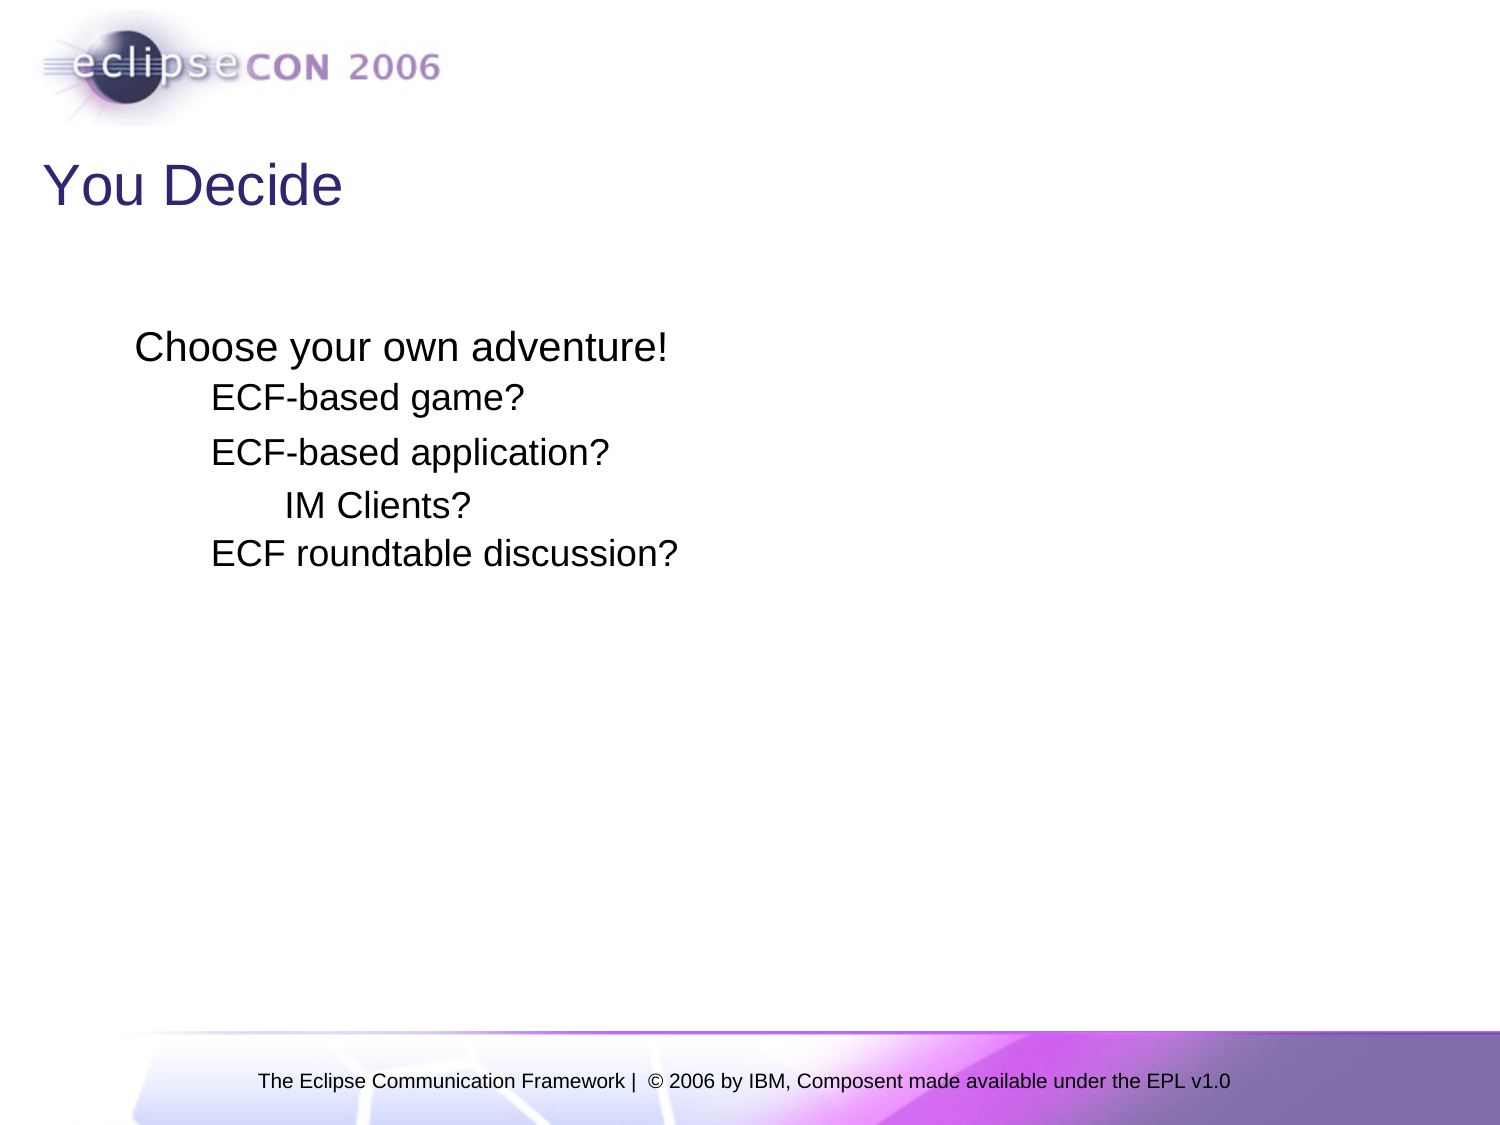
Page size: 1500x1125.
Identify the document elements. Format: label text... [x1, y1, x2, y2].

title You Decide [27, 157, 1500, 248]
list Choose your own adventure! ECF-based game? ECF-based application? IM Clients? ECF roundtable discussion? [119, 321, 1500, 1027]
picture [31, 10, 1040, 126]
picture [0, 1031, 1500, 1125]
